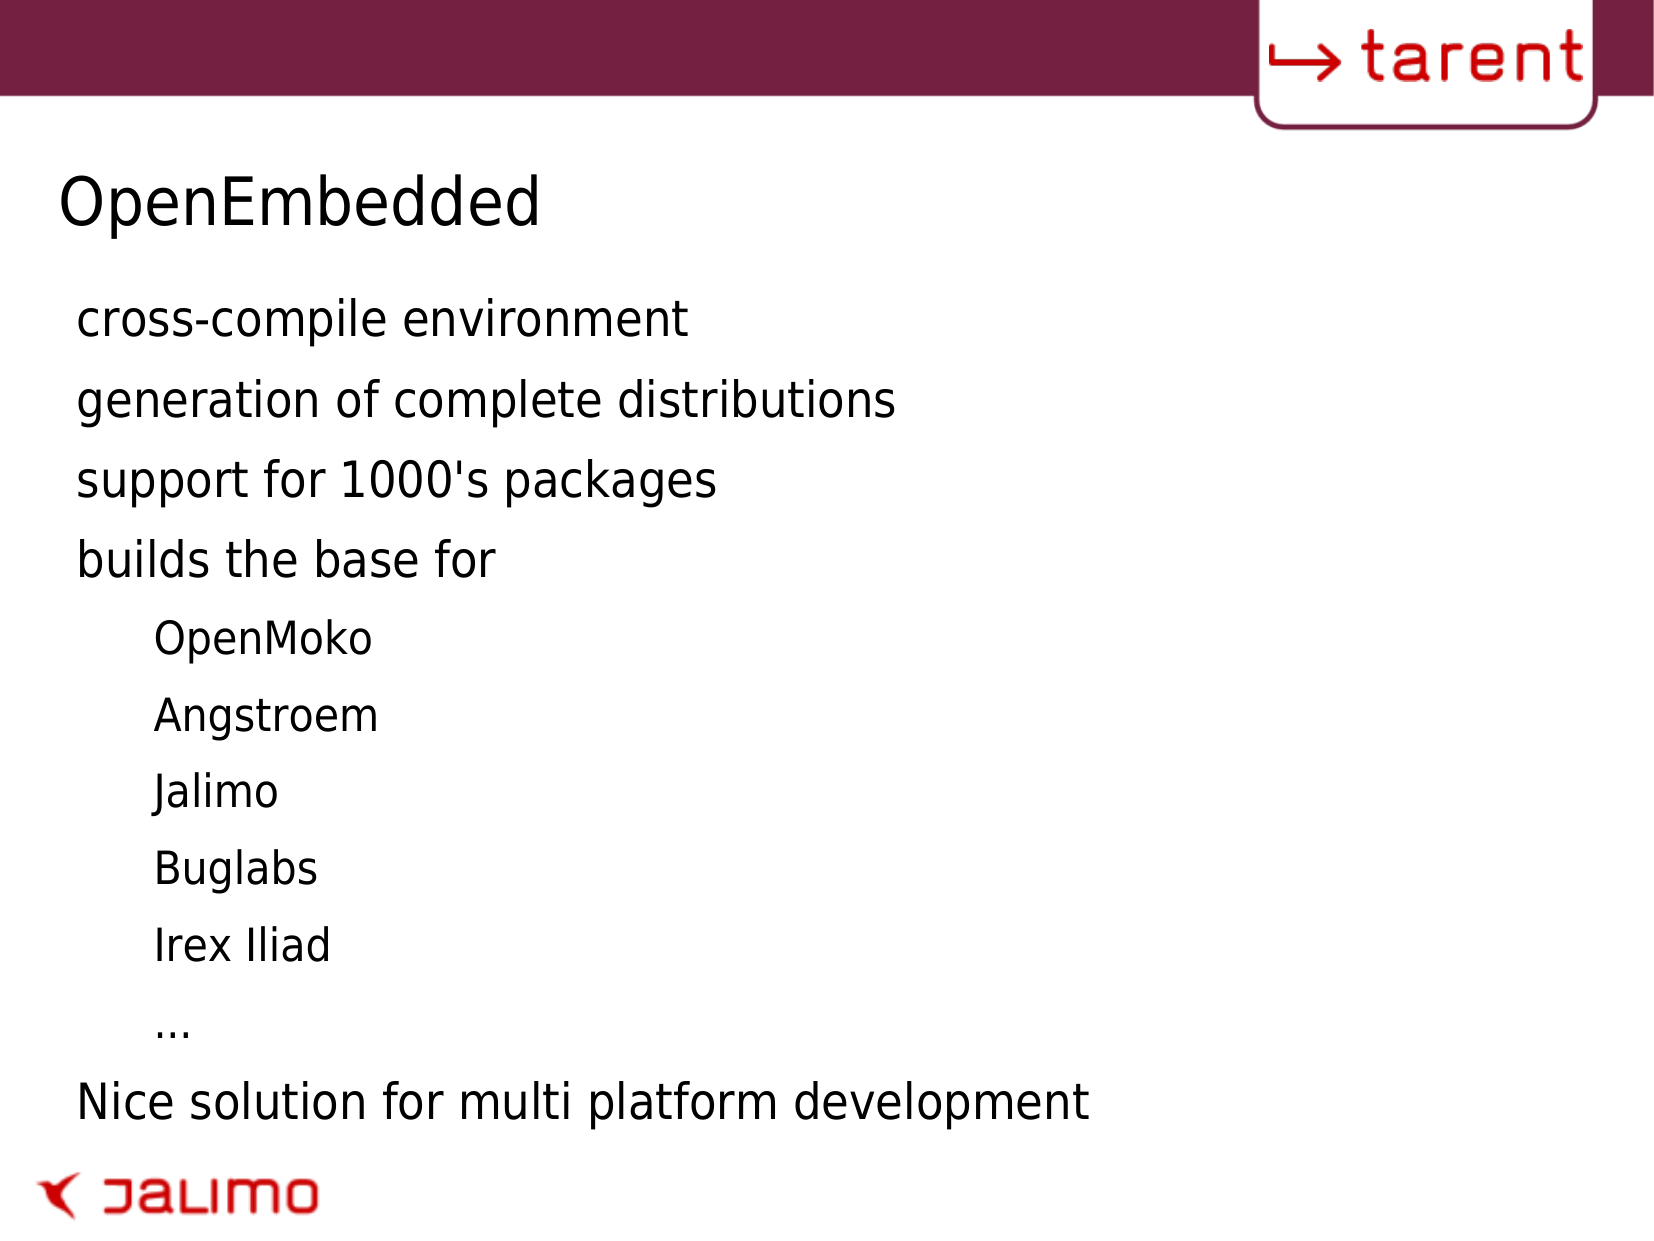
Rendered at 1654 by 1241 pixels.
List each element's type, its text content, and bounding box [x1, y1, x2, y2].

list cross-compile environment generation of complete distributions support for 1000's packages builds the base for OpenMoko Angstroem Jalimo Buglabs Irex Iliad ... Nice solution for multi platform development [59, 290, 1571, 1132]
picture [0, 0, 1654, 146]
title OpenEmbedded [59, 162, 1625, 241]
picture [32, 1171, 324, 1222]
